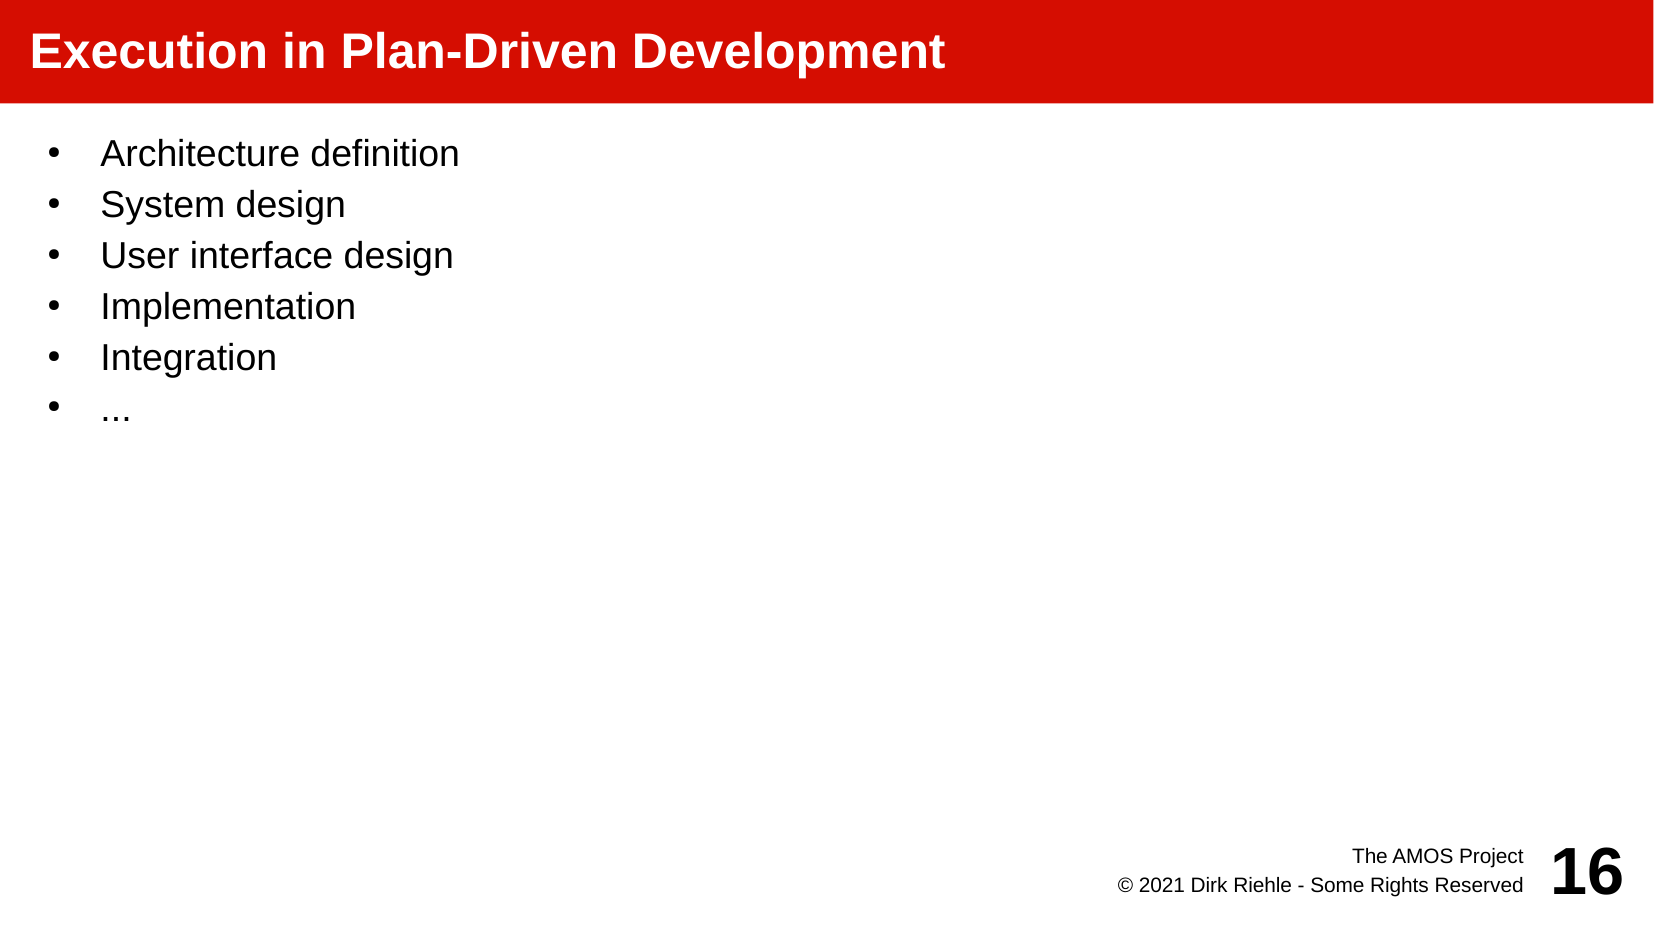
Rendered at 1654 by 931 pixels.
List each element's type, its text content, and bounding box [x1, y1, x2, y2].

title Execution in Plan-Driven Development [0, 0, 1654, 104]
list Architecture definition System design User interface design Implementation Integration ... [29, 132, 1625, 813]
